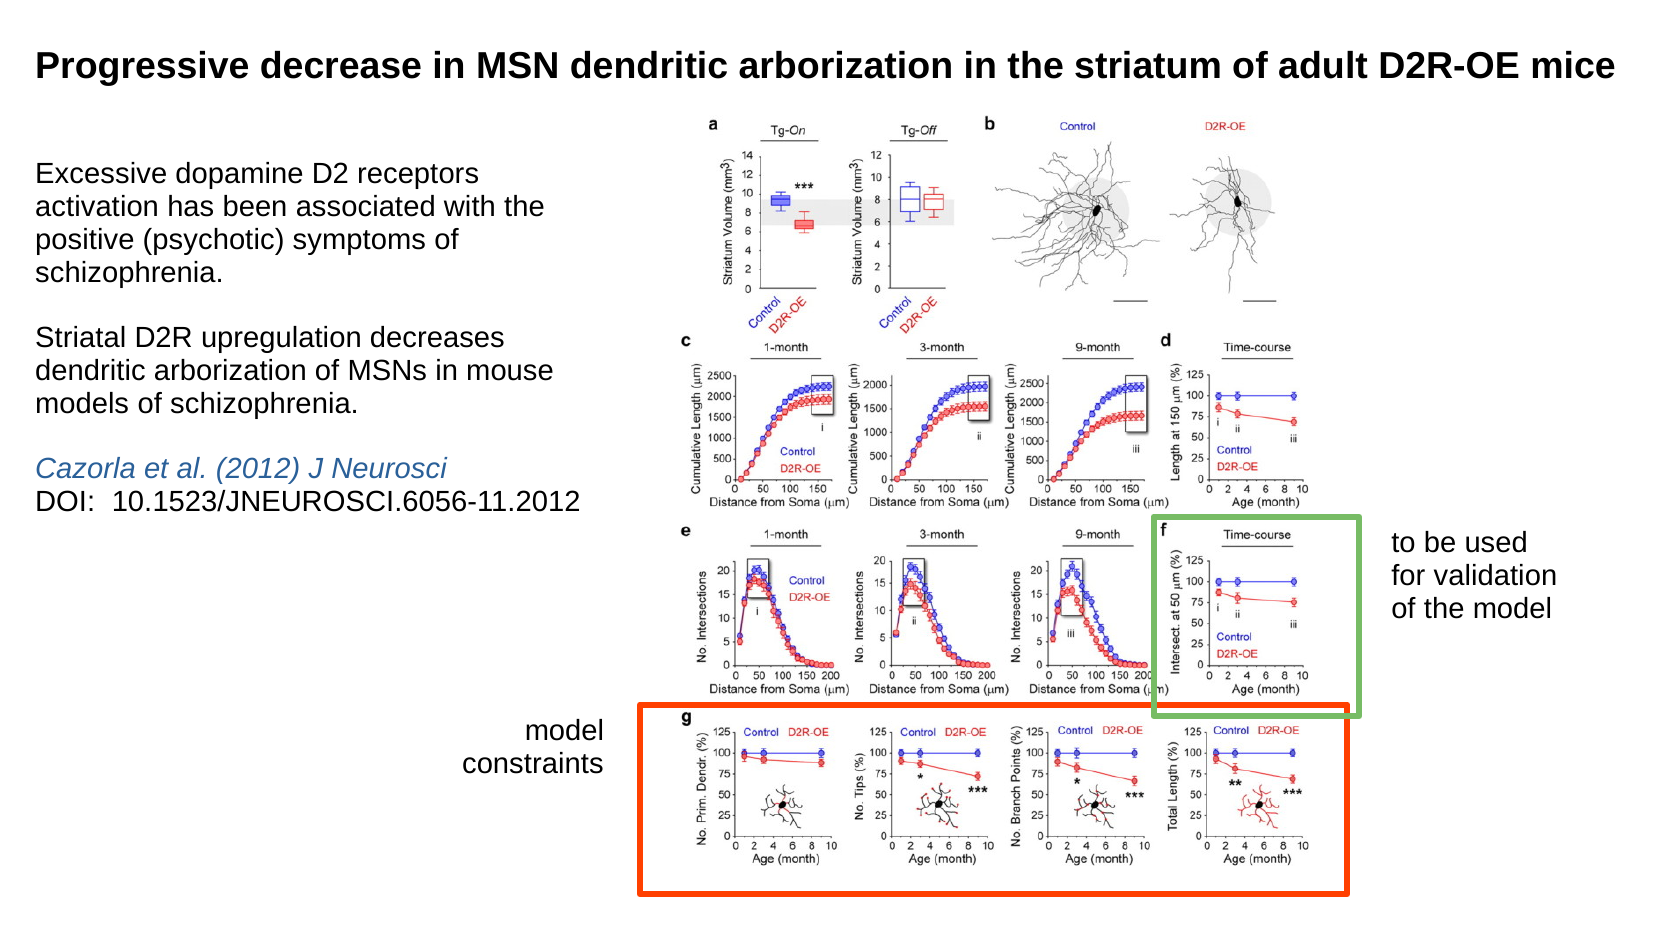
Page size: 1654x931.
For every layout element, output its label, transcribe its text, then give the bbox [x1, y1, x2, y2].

text_box Progressive decrease in MSN dendritic arborization in the striatum of adult D2R-OE mice [20, 37, 1632, 95]
text_box model constraints [447, 706, 629, 787]
picture [680, 115, 1309, 704]
text_box to be used for validation of the model [1376, 519, 1573, 633]
text_box Excessive dopamine D2 receptors activation has been associated with the positive (psychotic) symptoms of schizophrenia. Striatal D2R upregulation decreases dendritic arborization of MSNs in mouse models of schizophrenia. Cazorla et al. (2012) J Neurosci DOI: 10.1523/JNEUROSCI.6056-11.2012 [20, 150, 601, 526]
text_box [639, 516, 1360, 895]
